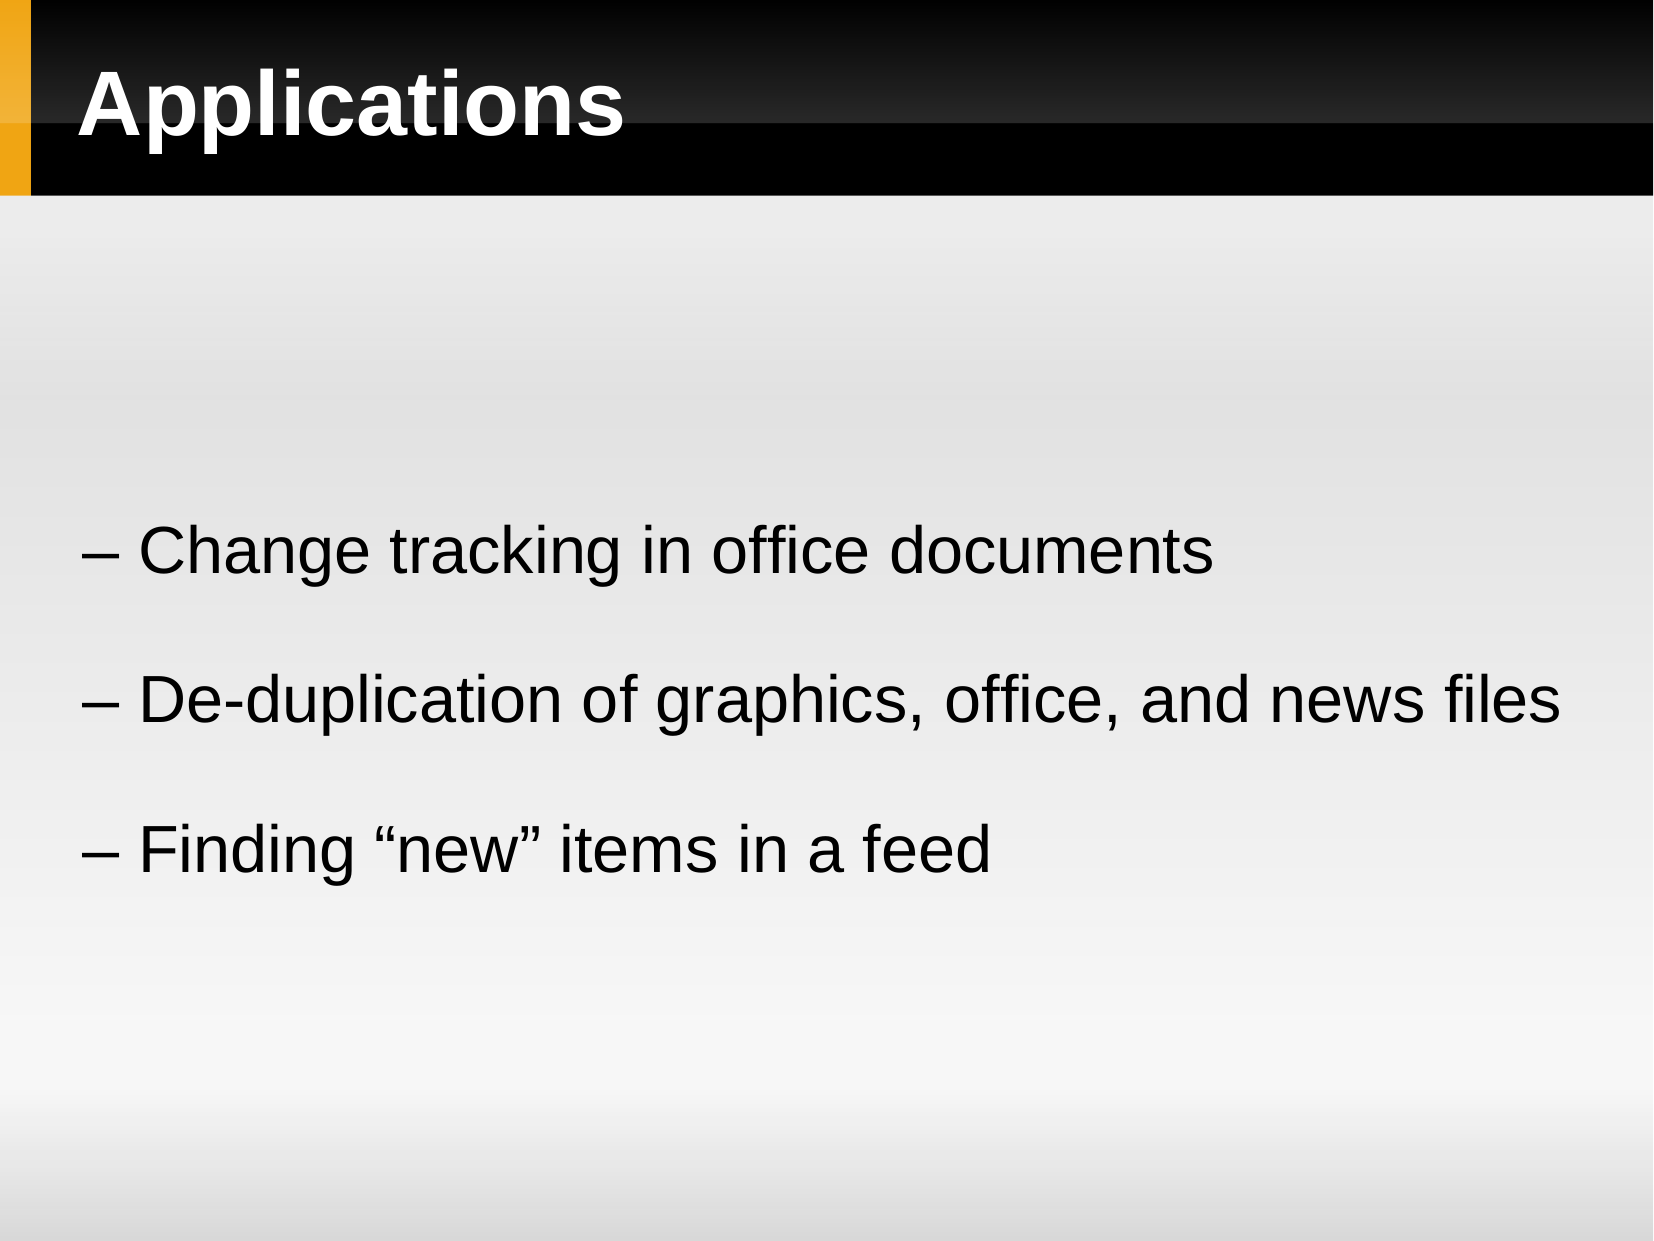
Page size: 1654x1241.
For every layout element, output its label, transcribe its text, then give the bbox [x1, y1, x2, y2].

subtitle – Change tracking in office documents – De-duplication of graphics, office, and news files – Finding “new” items in a feed [82, 290, 1571, 1109]
picture [0, 0, 1654, 1241]
title Applications [76, 0, 1565, 208]
